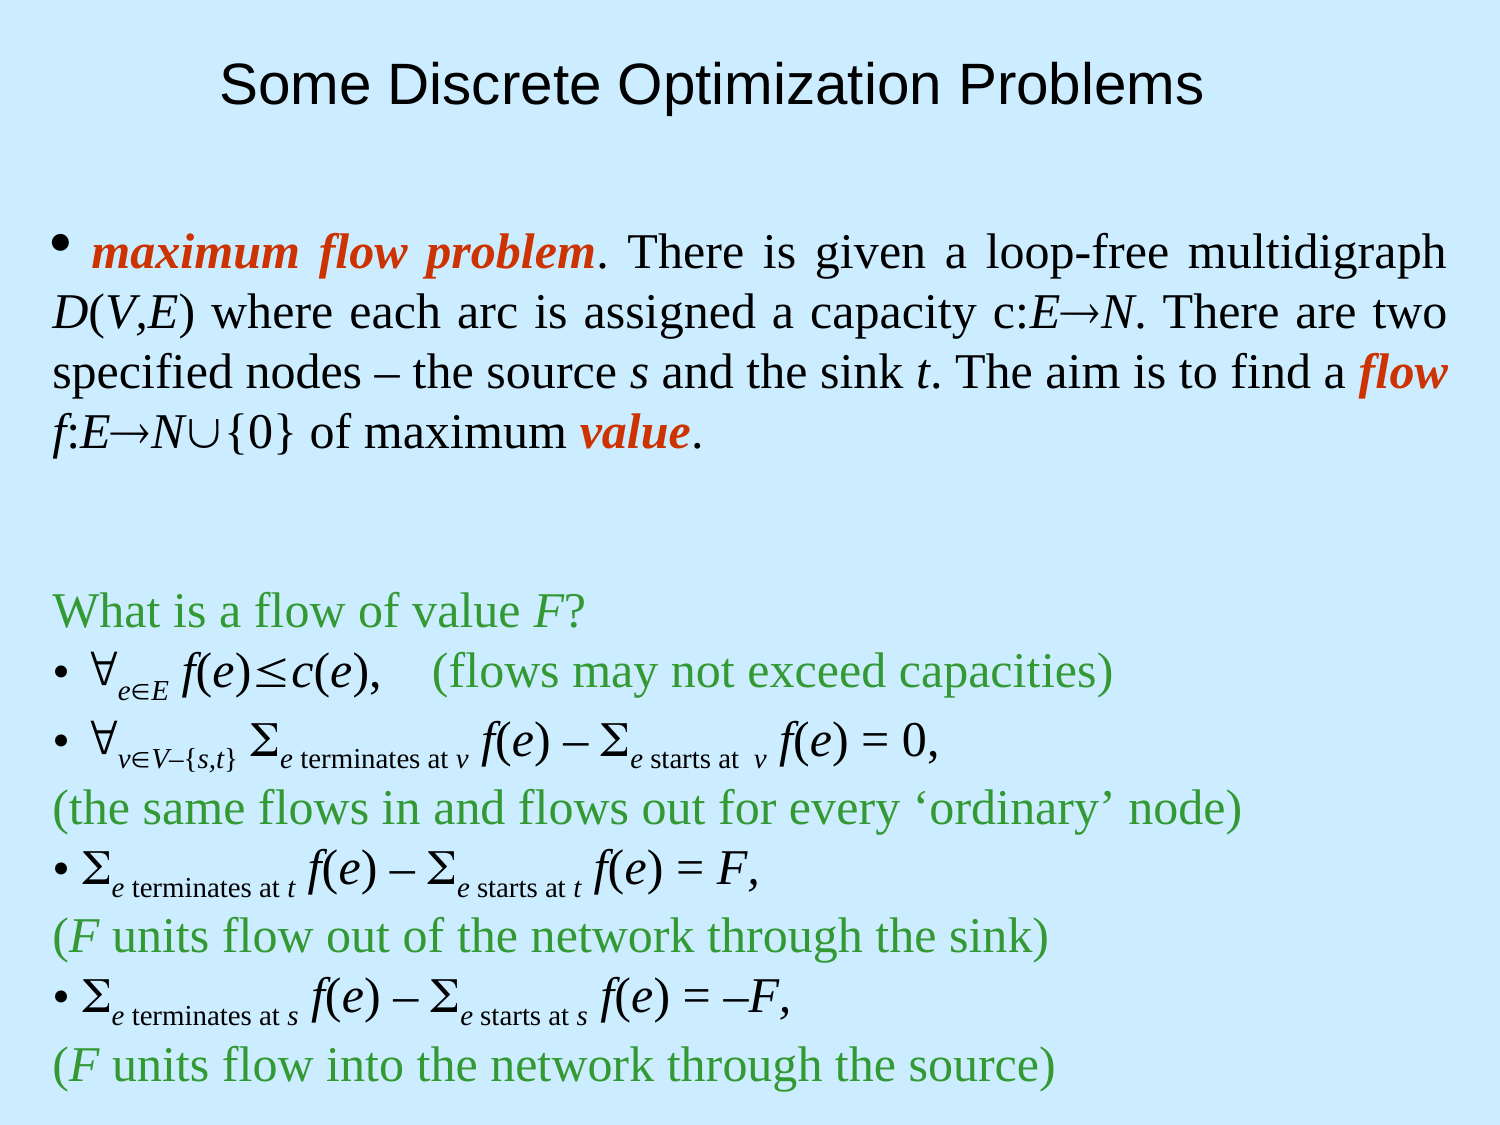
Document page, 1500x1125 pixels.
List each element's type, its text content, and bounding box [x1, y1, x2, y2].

text_box maximum flow problem. There is given a loop-free multidigraph D(V,E) where each arc is assigned a capacity c:EN. There are two specified nodes – the source s and the sink t. The aim is to find a flow f:EN{0} of maximum value. [37, 210, 1463, 466]
title Some Discrete Optimization Problems [0, 0, 1463, 175]
text_box What is a flow of value F? eE f(e)c(e), (flows may not exceed capacities) vV–{s,t} e terminates at v f(e) – e starts at v f(e) = 0, (the same flows in and flows out for every ‘ordinary’ node) e terminates at t f(e) – e starts at t f(e) = F, (F units flow out of the network through the sink) e terminates at s f(e) – e starts at s f(e) = –F, (F units flow into the network through the source) [37, 570, 1463, 1099]
